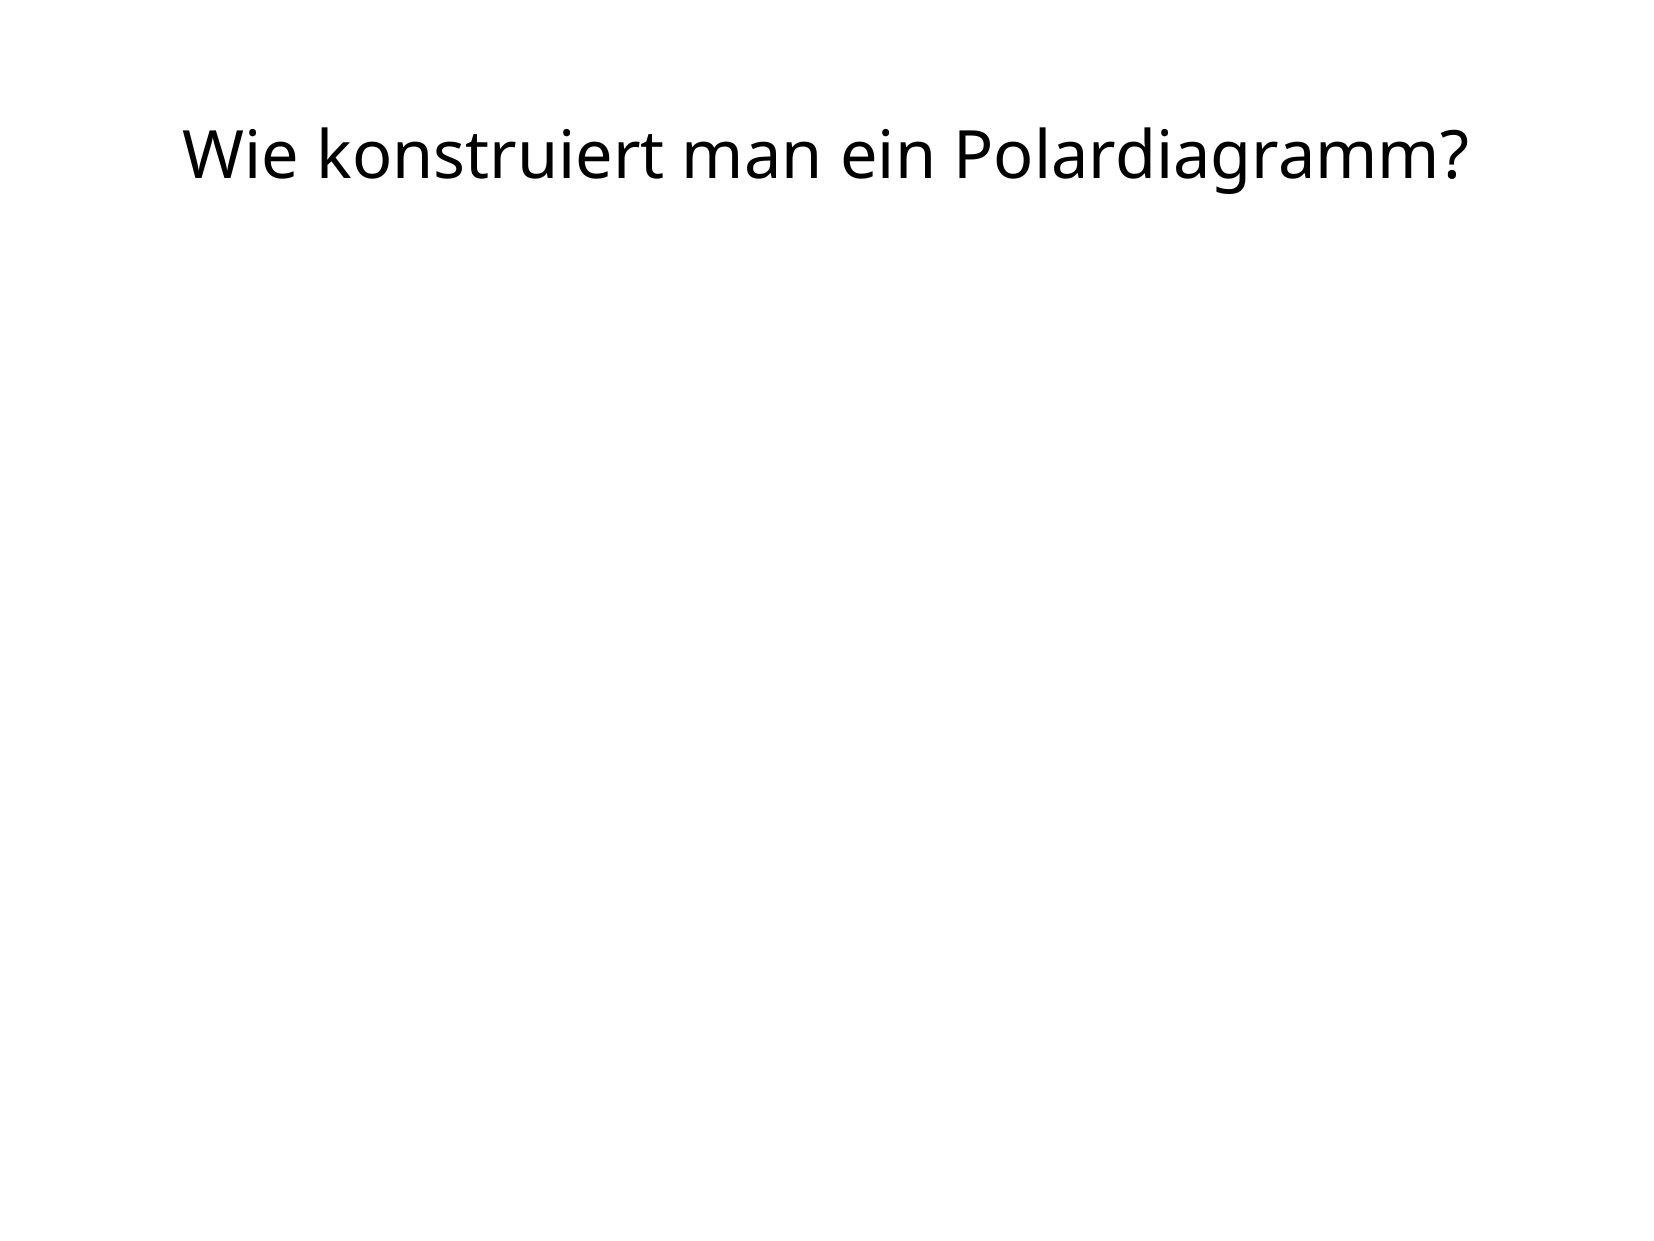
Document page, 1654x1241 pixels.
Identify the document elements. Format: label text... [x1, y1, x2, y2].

title Wie konstruiert man ein Polardiagramm? [82, 49, 1571, 257]
